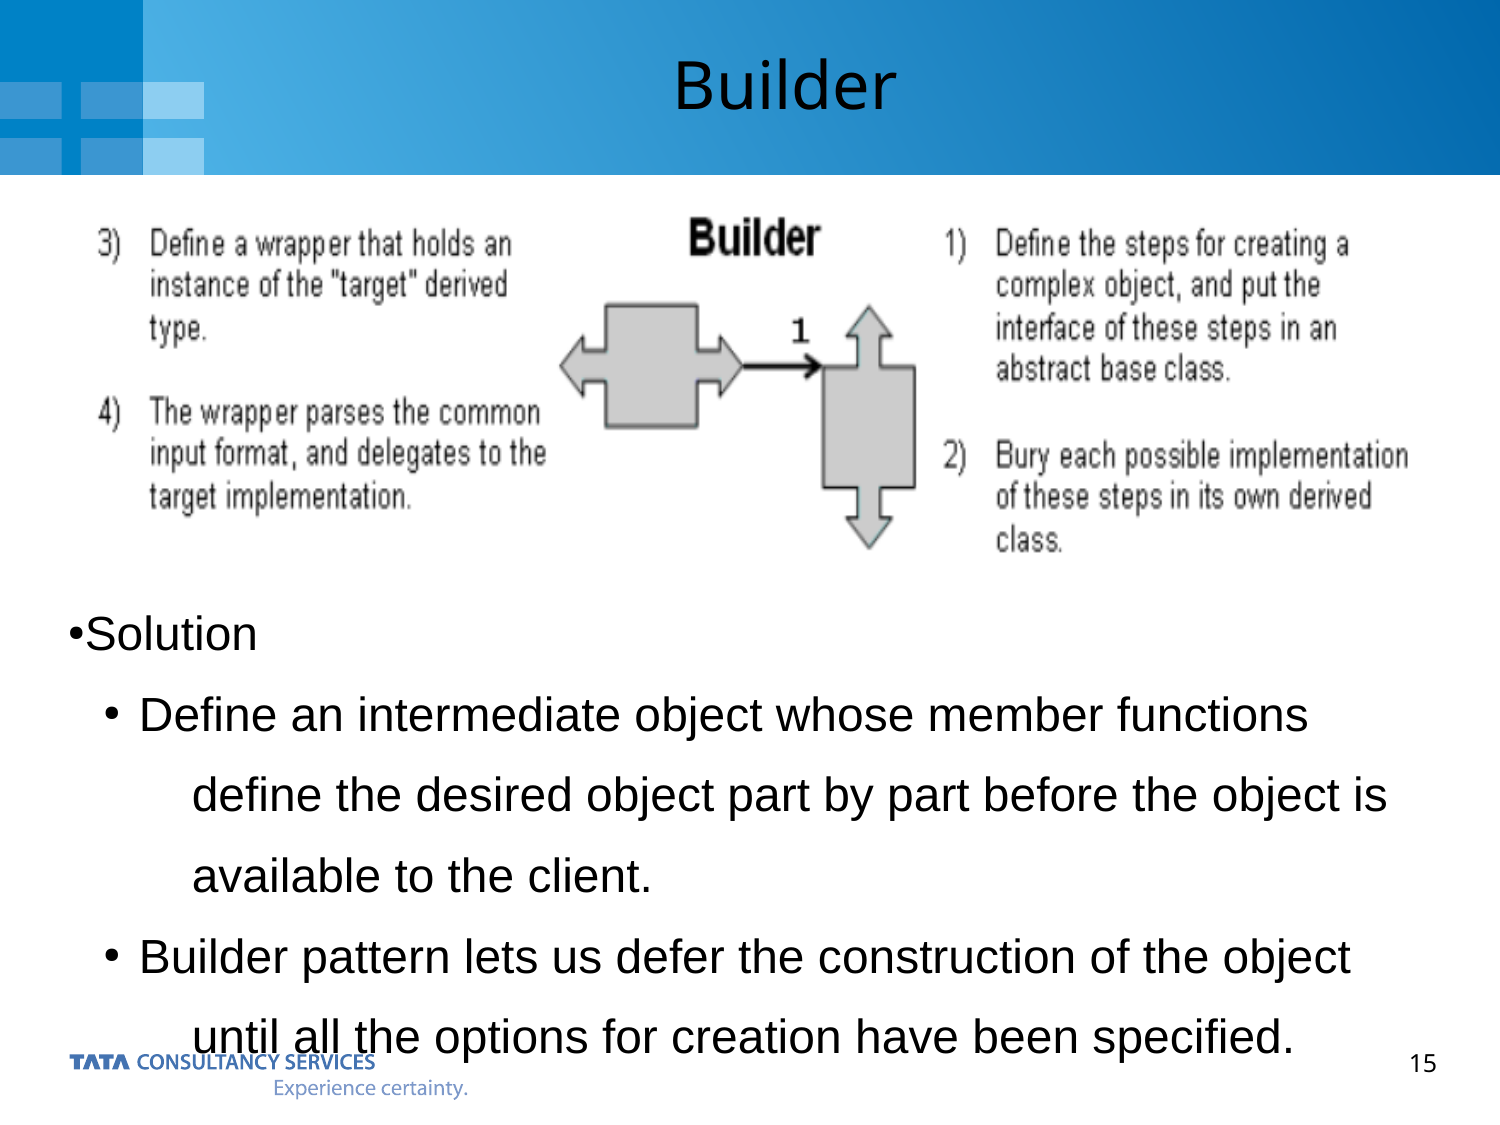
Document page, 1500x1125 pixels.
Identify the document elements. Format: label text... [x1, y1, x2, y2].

text_box Builder [224, 11, 1347, 154]
text_box Solution Define an intermediate object whose member functions define the desired object part by part before the object is available to the client. Builder pattern lets us defer the construction of the object until all the options for creation have been specified. [35, 572, 1465, 1045]
picture [70, 177, 1430, 573]
